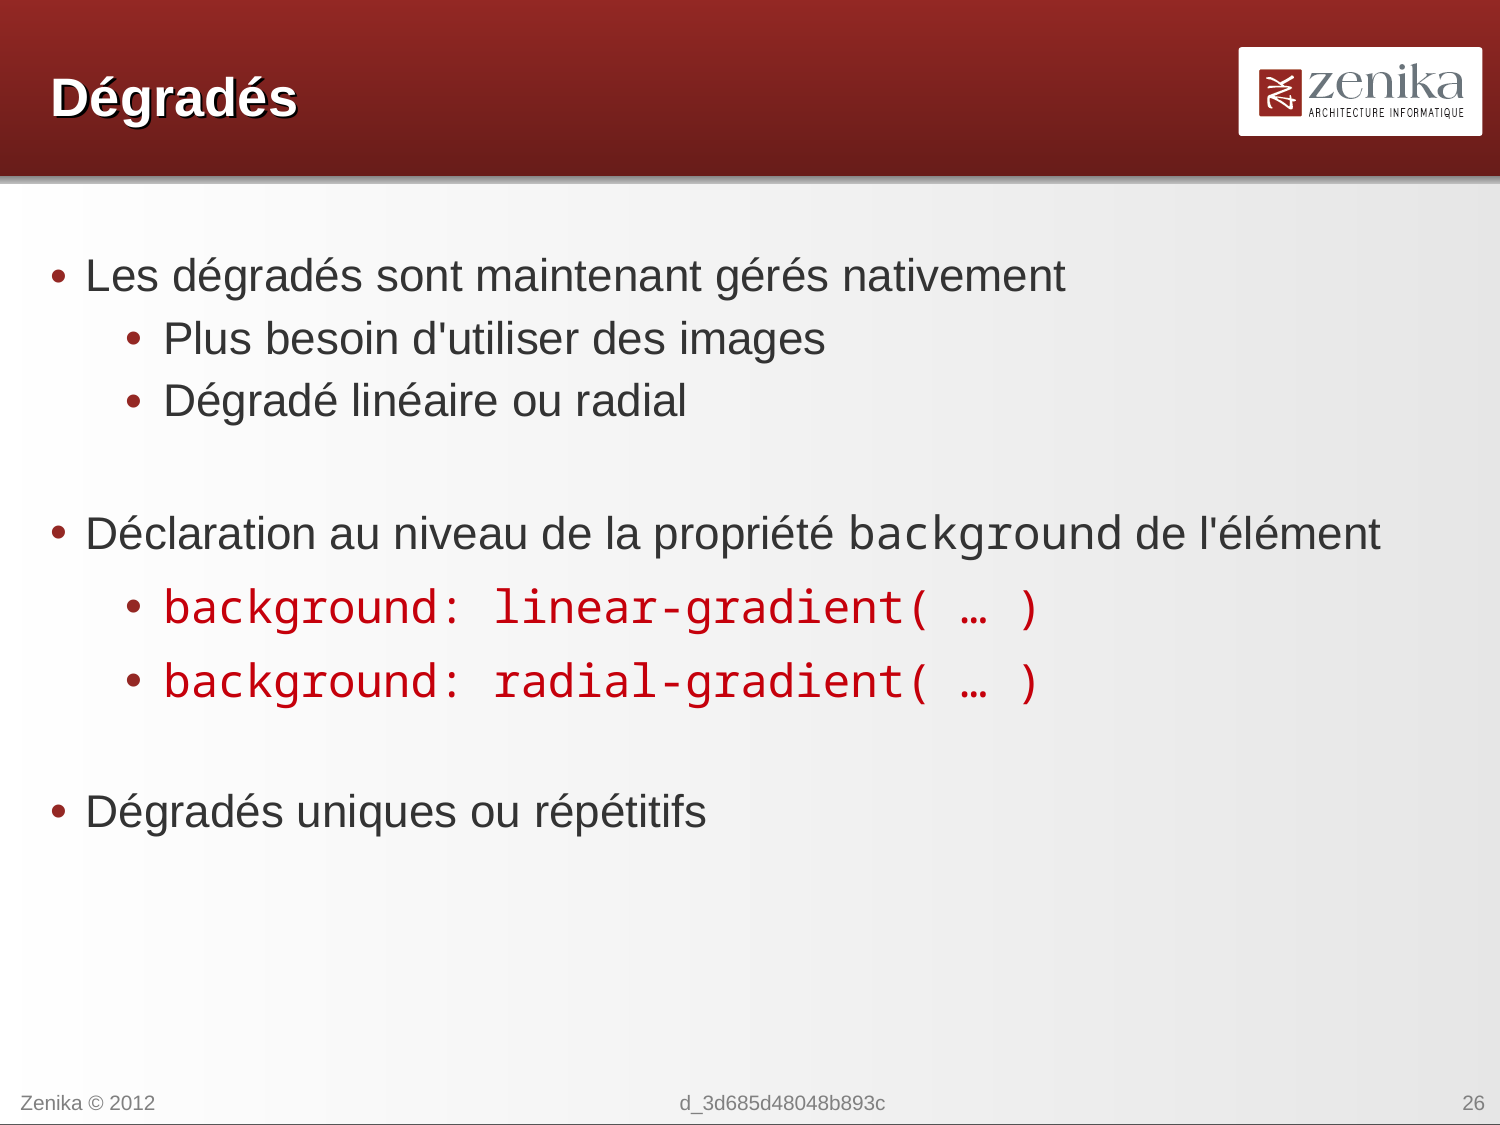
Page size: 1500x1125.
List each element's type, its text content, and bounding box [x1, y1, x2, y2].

title Dégradés [50, 15, 1206, 180]
list Les dégradés sont maintenant gérés nativement Plus besoin d'utiliser des images Dégradé linéaire ou radial Déclaration au niveau de la propriété background de l'élément background: linear-gradient( … ) background: radial-gradient( … ) Dégradés uniques ou répétitifs [50, 249, 1435, 1079]
picture [1257, 58, 1464, 125]
